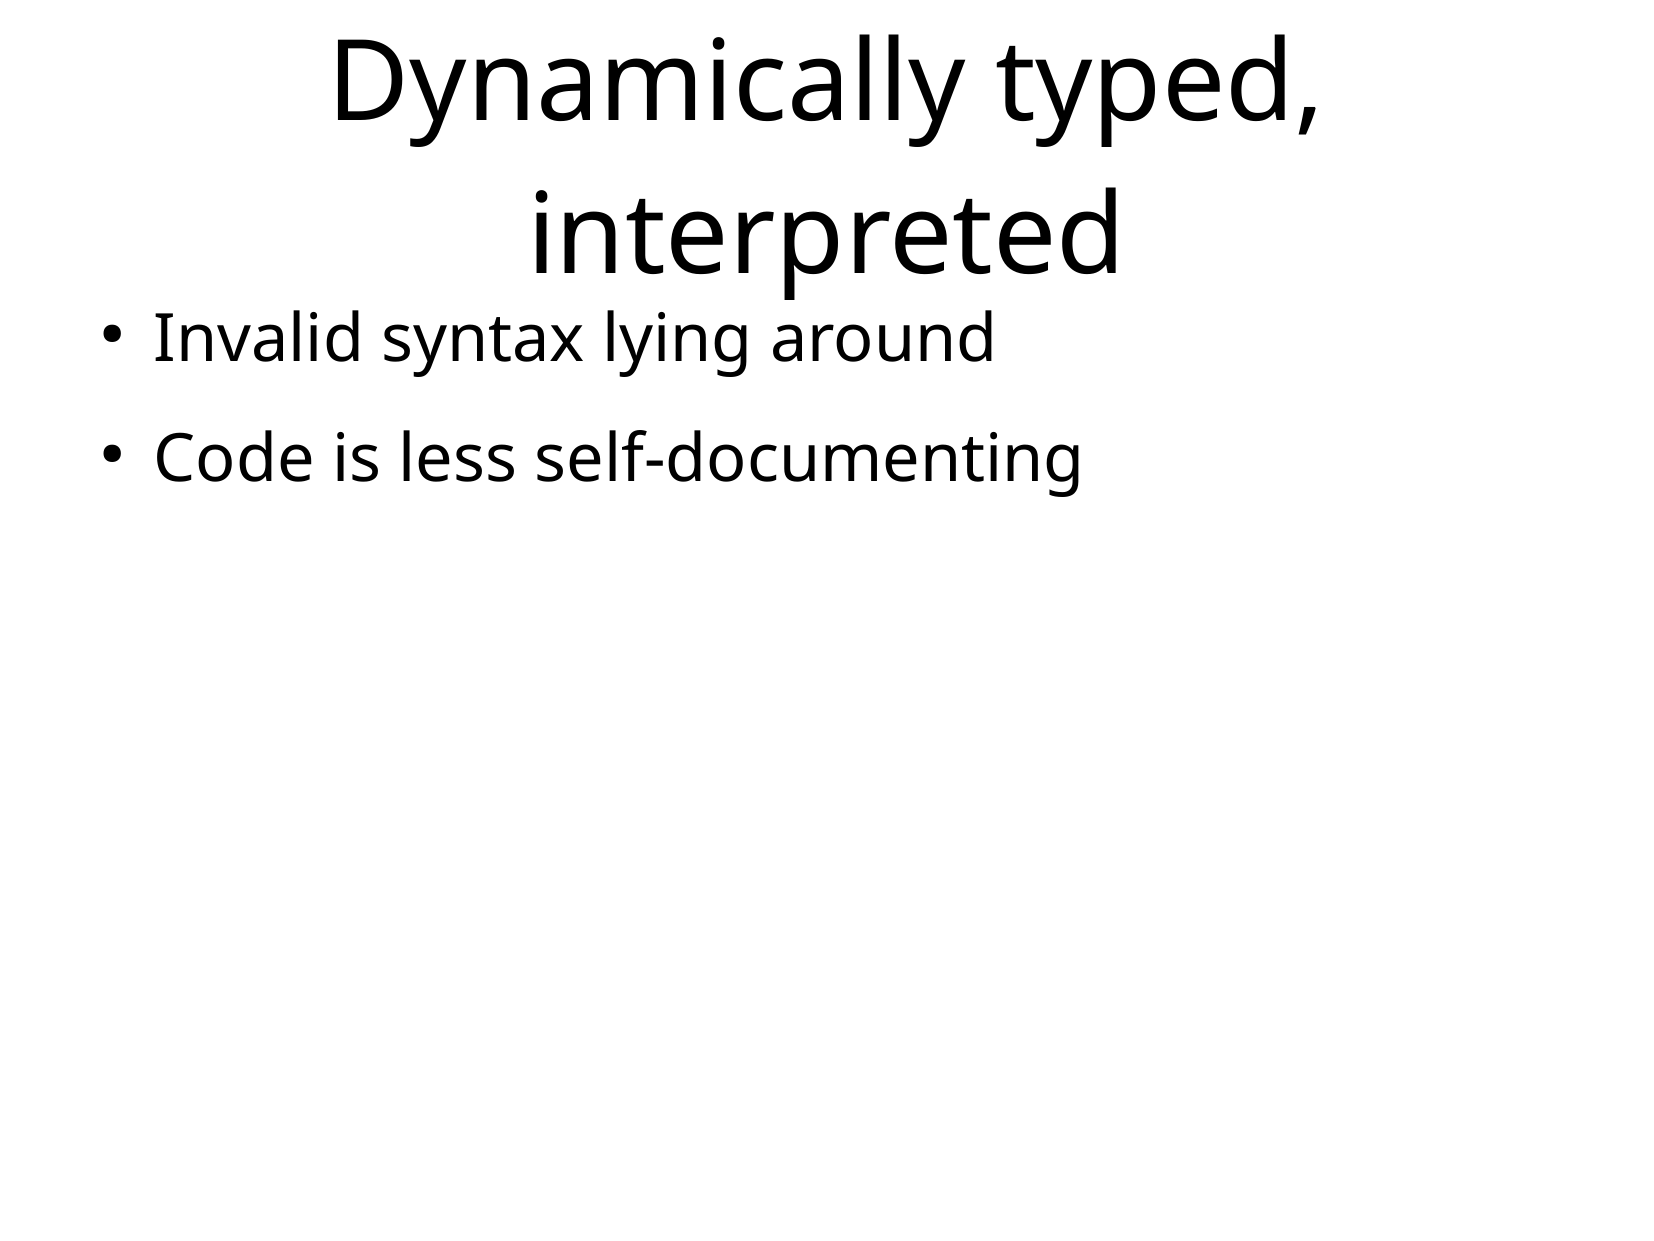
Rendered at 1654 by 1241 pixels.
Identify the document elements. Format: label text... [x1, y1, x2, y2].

list Invalid syntax lying around Code is less self-documenting [82, 290, 1571, 1010]
title Dynamically typed, interpreted [82, 49, 1571, 257]
